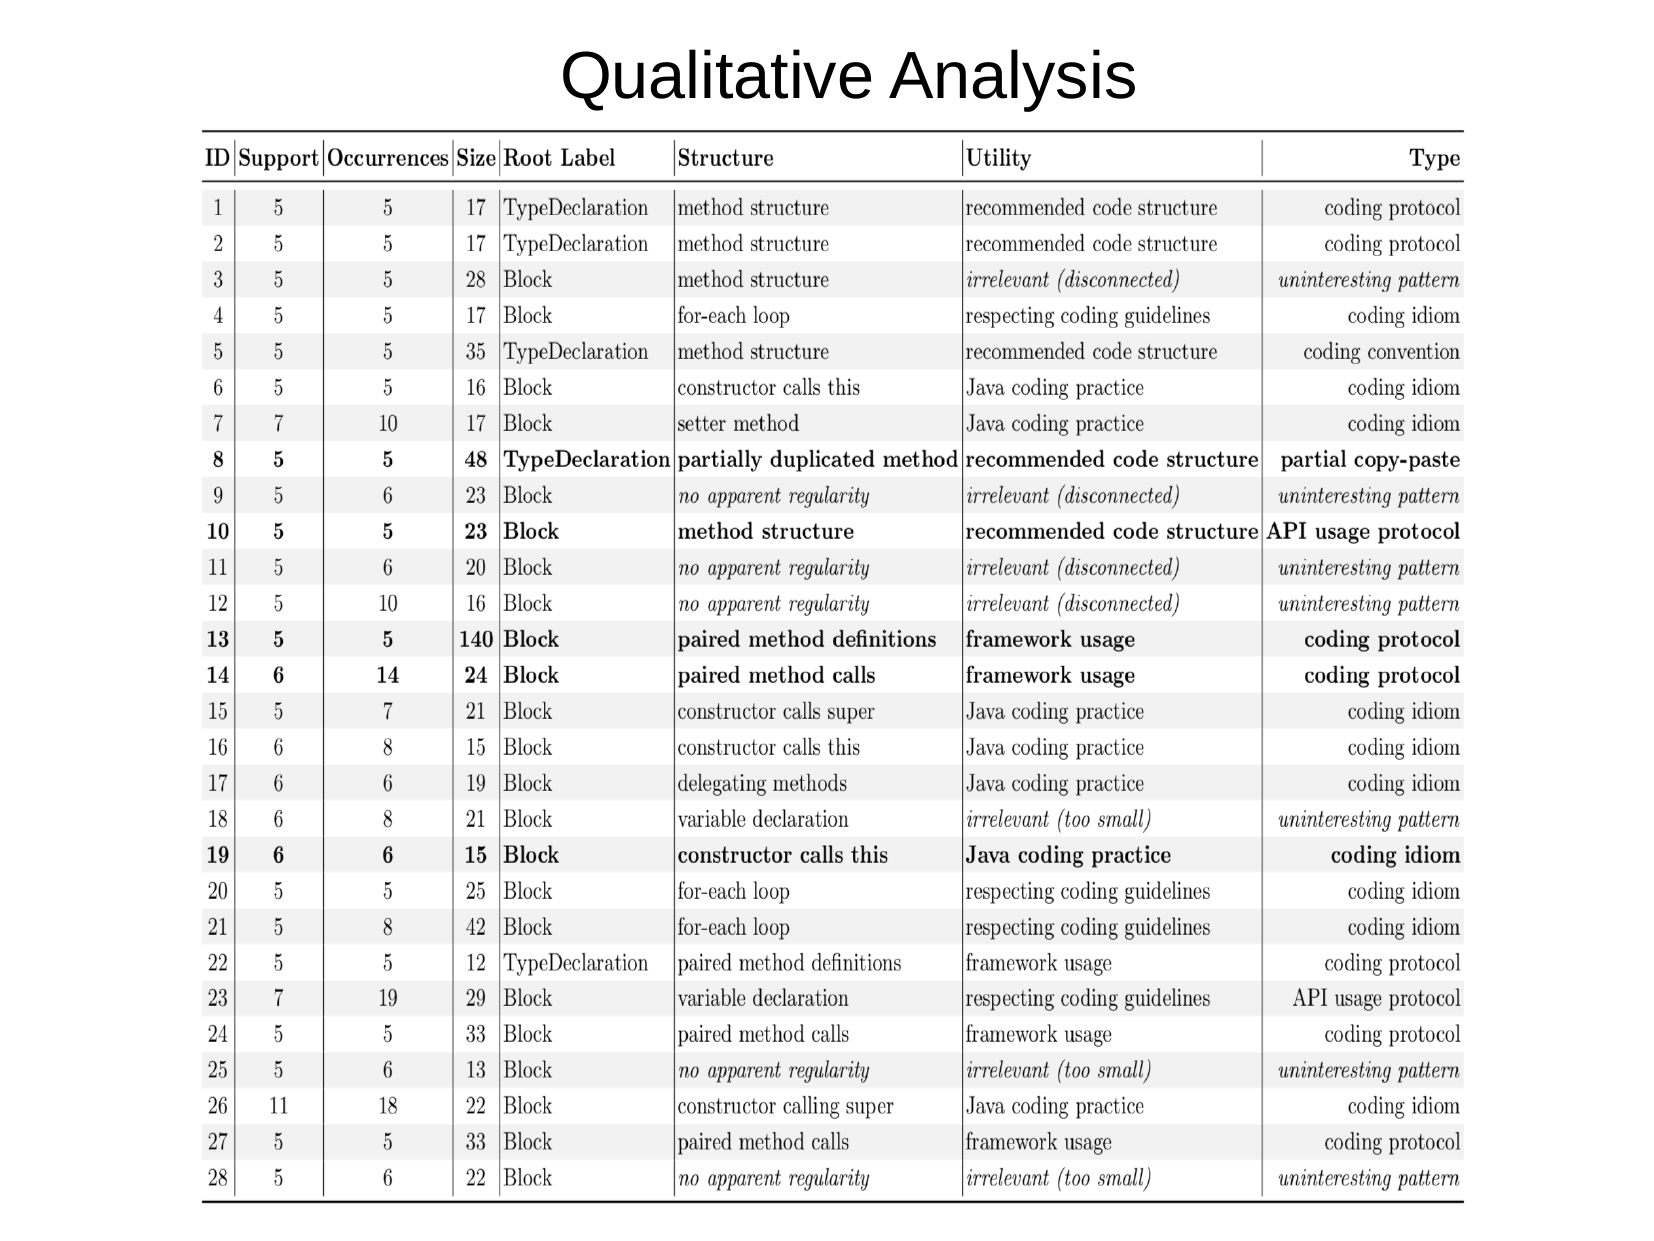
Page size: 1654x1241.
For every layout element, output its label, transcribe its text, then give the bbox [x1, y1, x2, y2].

title Qualitative Analysis [105, 30, 1594, 121]
picture [193, 119, 1475, 1216]
